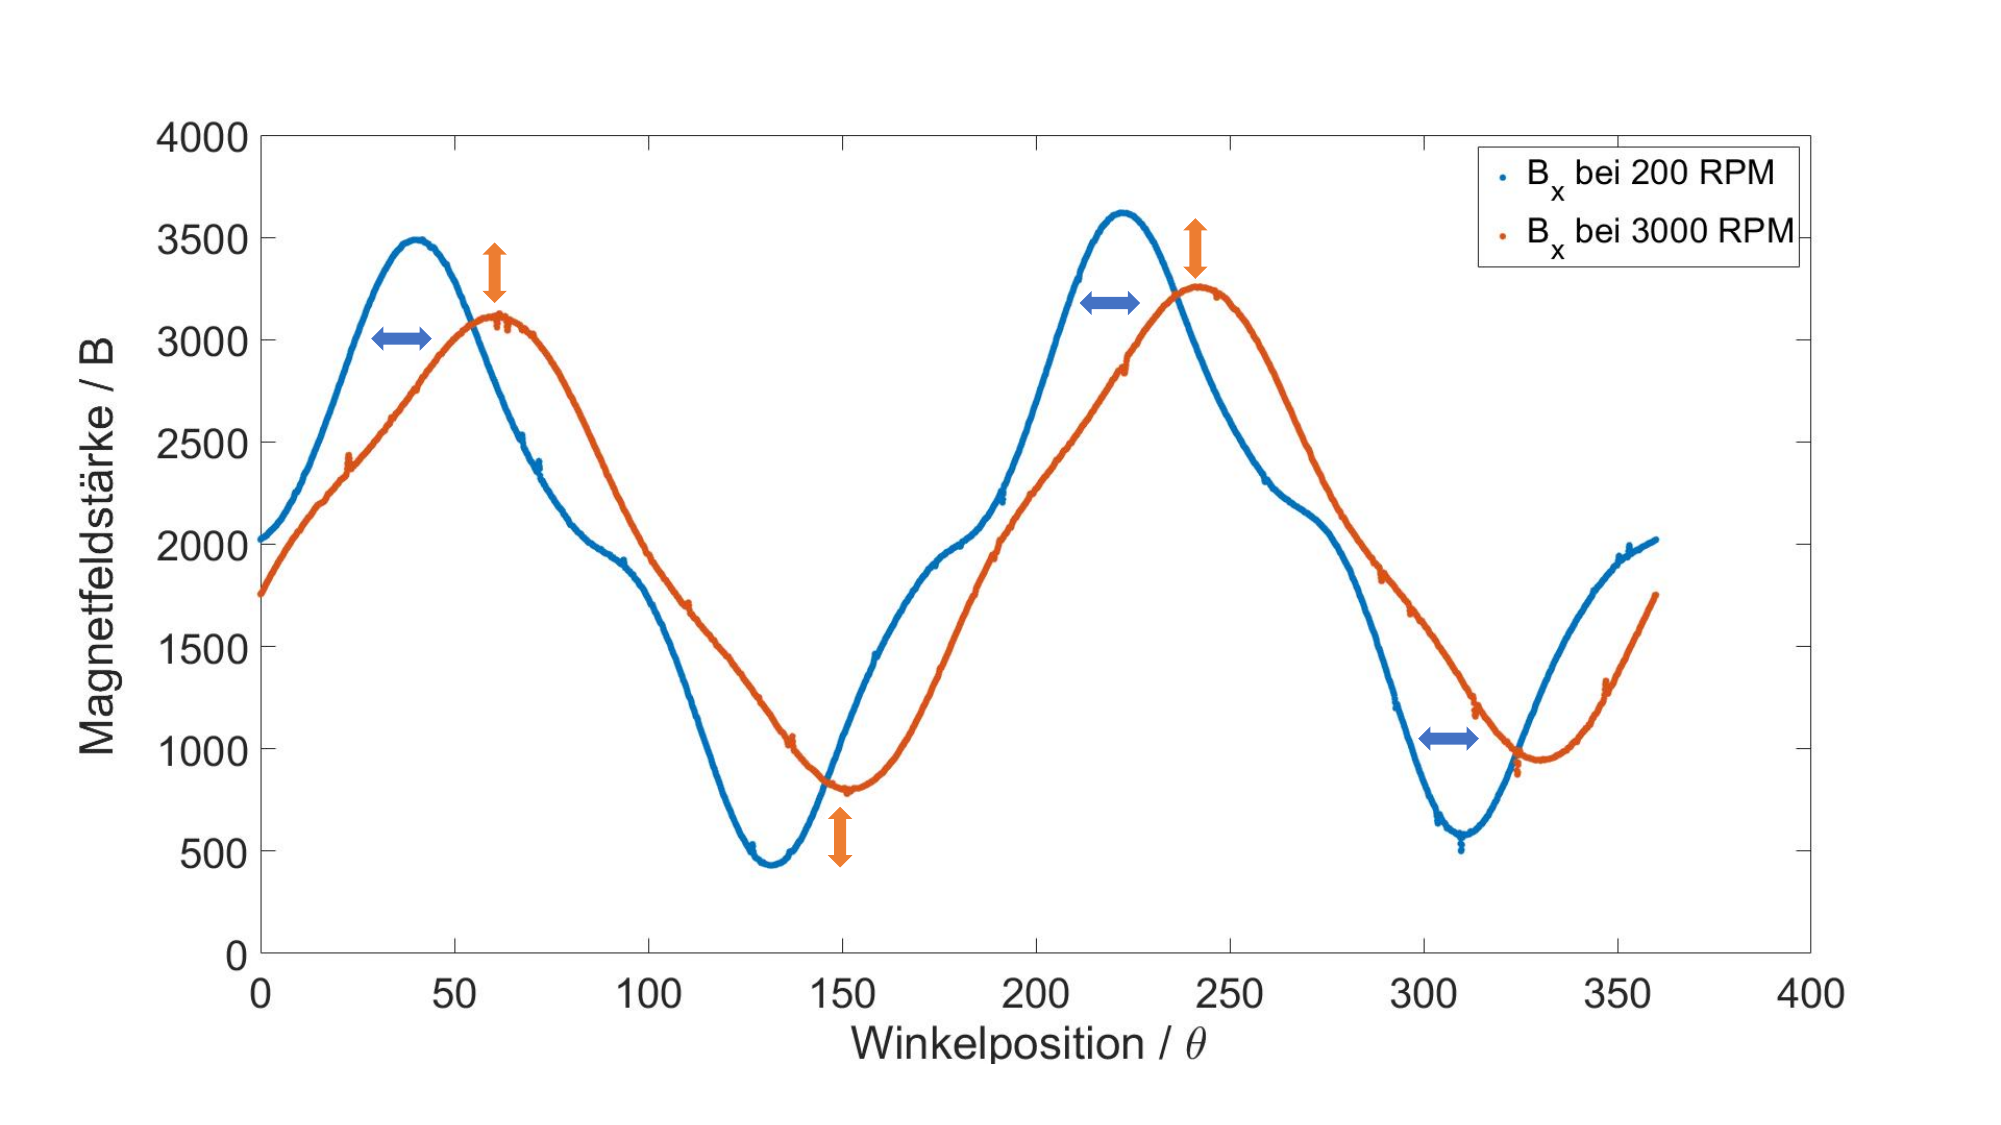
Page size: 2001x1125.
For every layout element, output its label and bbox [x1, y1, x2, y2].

text_box [1183, 218, 1208, 279]
text_box [482, 242, 507, 304]
text_box [371, 326, 432, 351]
text_box [1079, 290, 1141, 316]
picture [0, 60, 2000, 1065]
text_box [827, 806, 853, 868]
text_box [1418, 726, 1479, 751]
